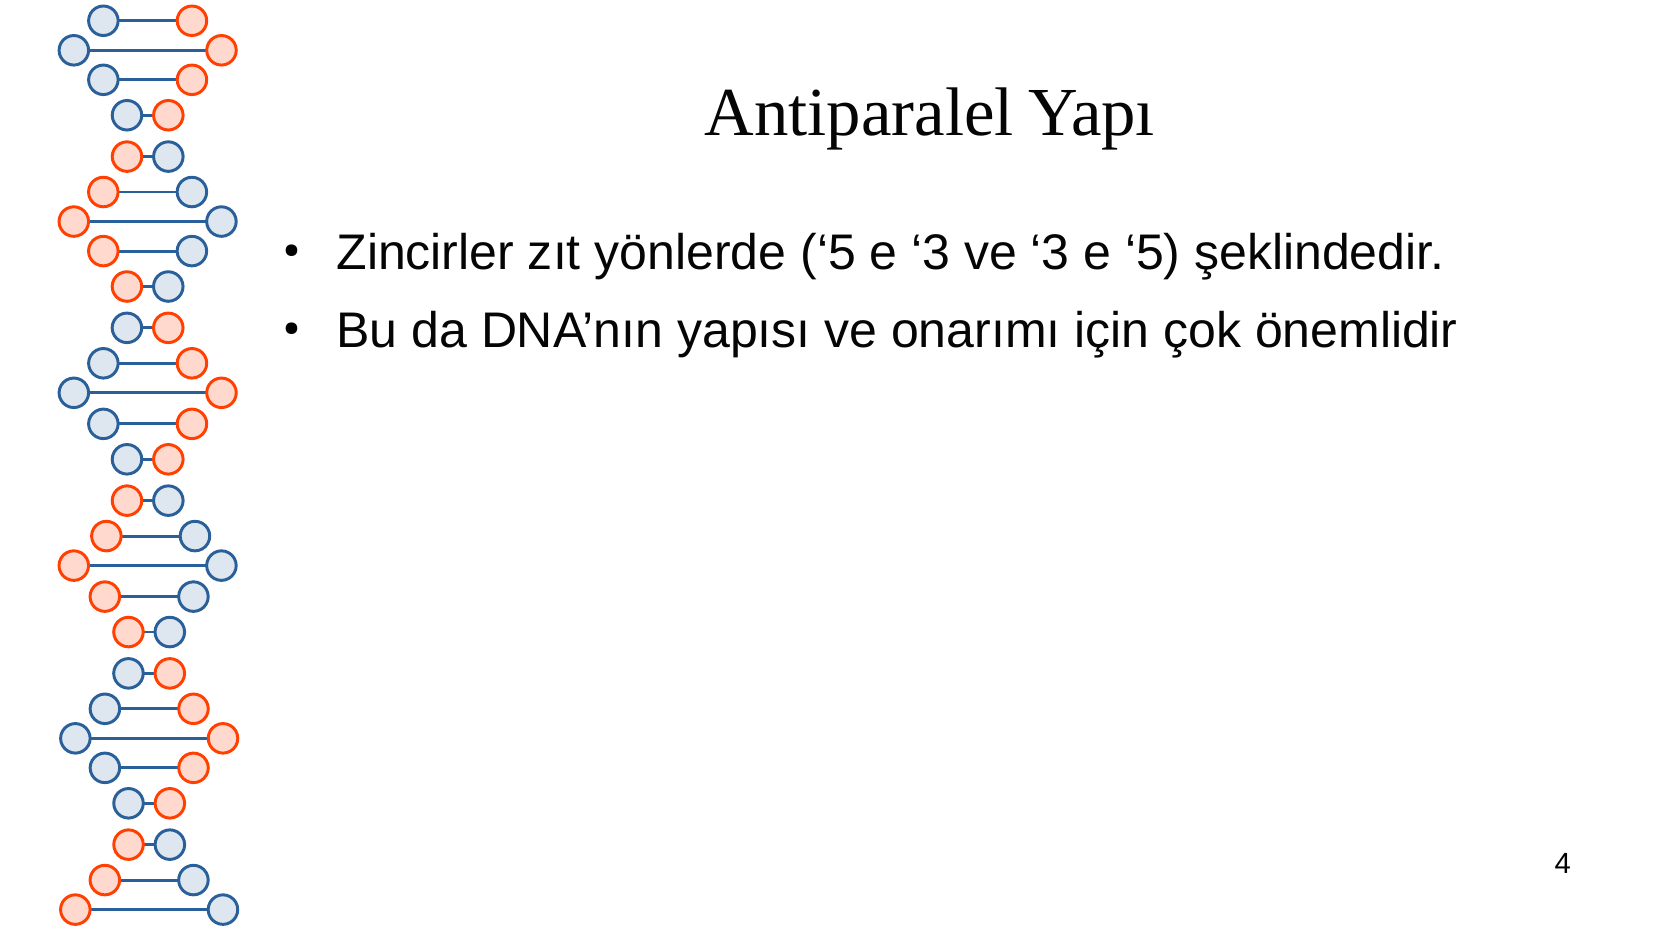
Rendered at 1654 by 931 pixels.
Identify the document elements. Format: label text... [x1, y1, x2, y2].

title Antiparalel Yapı [265, 35, 1595, 189]
list Zincirler zıt yönlerde (‘5 e ‘3 ve ‘3 e ‘5) şeklindedir. Bu da DNA’nın yapısı ve onarımı için çok önemlidir [265, 224, 1595, 764]
